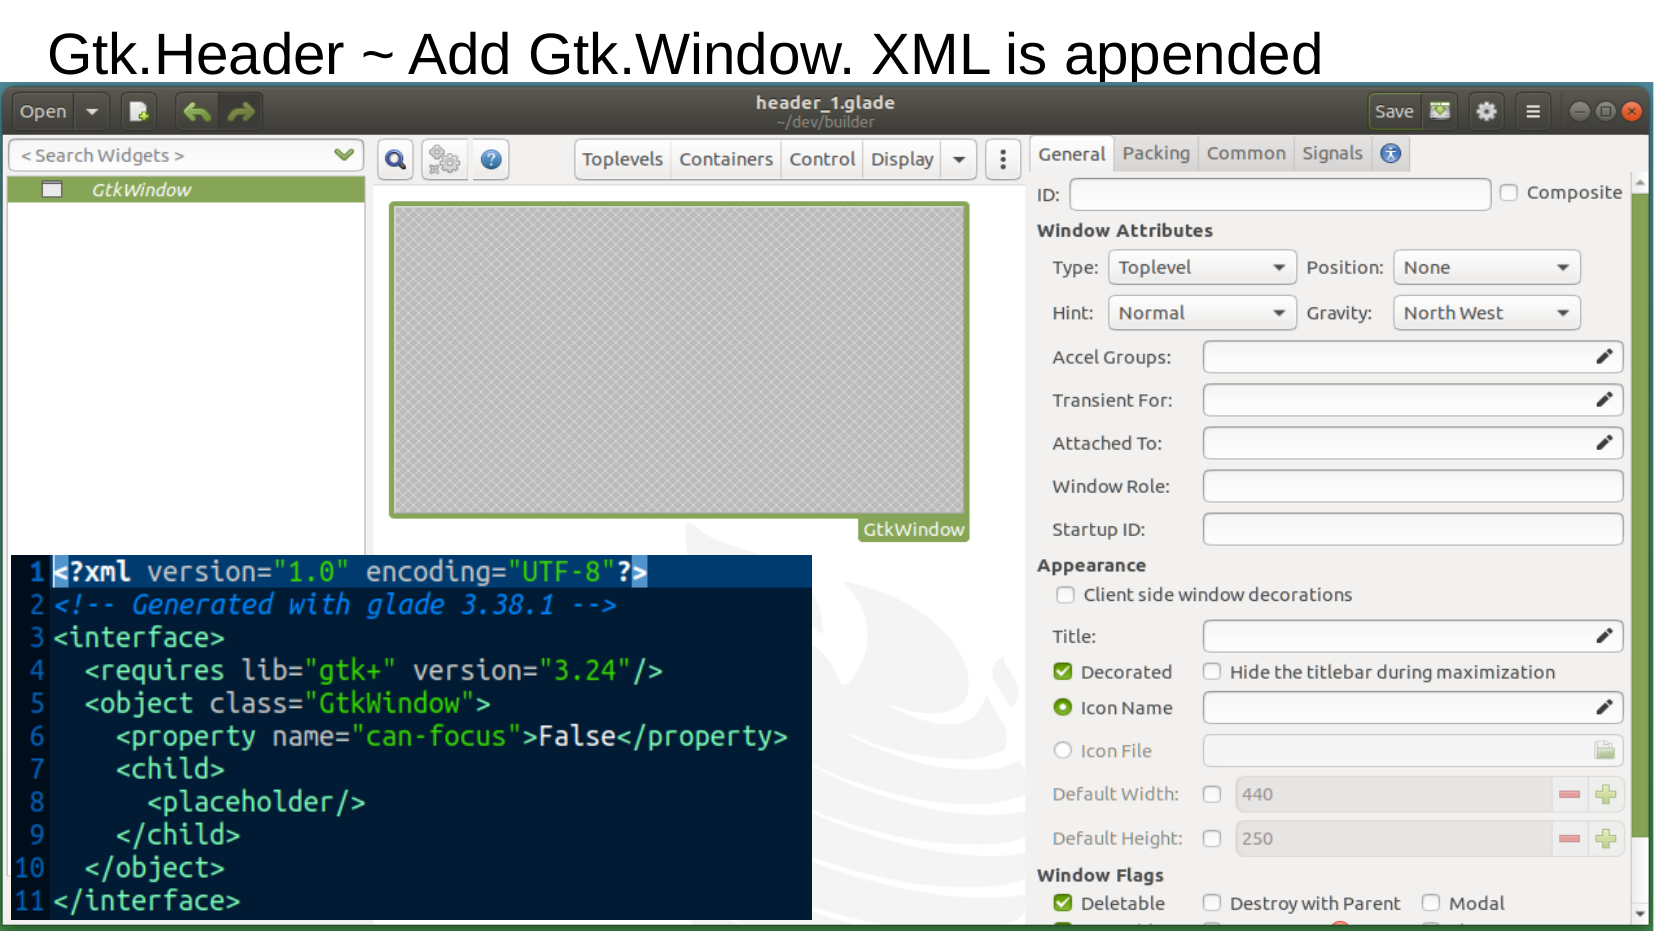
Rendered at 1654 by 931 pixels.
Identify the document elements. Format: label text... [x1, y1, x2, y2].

title Gtk.Header ~ Add Gtk.Window. XML is appended [47, 16, 1571, 82]
picture [0, 82, 1654, 931]
